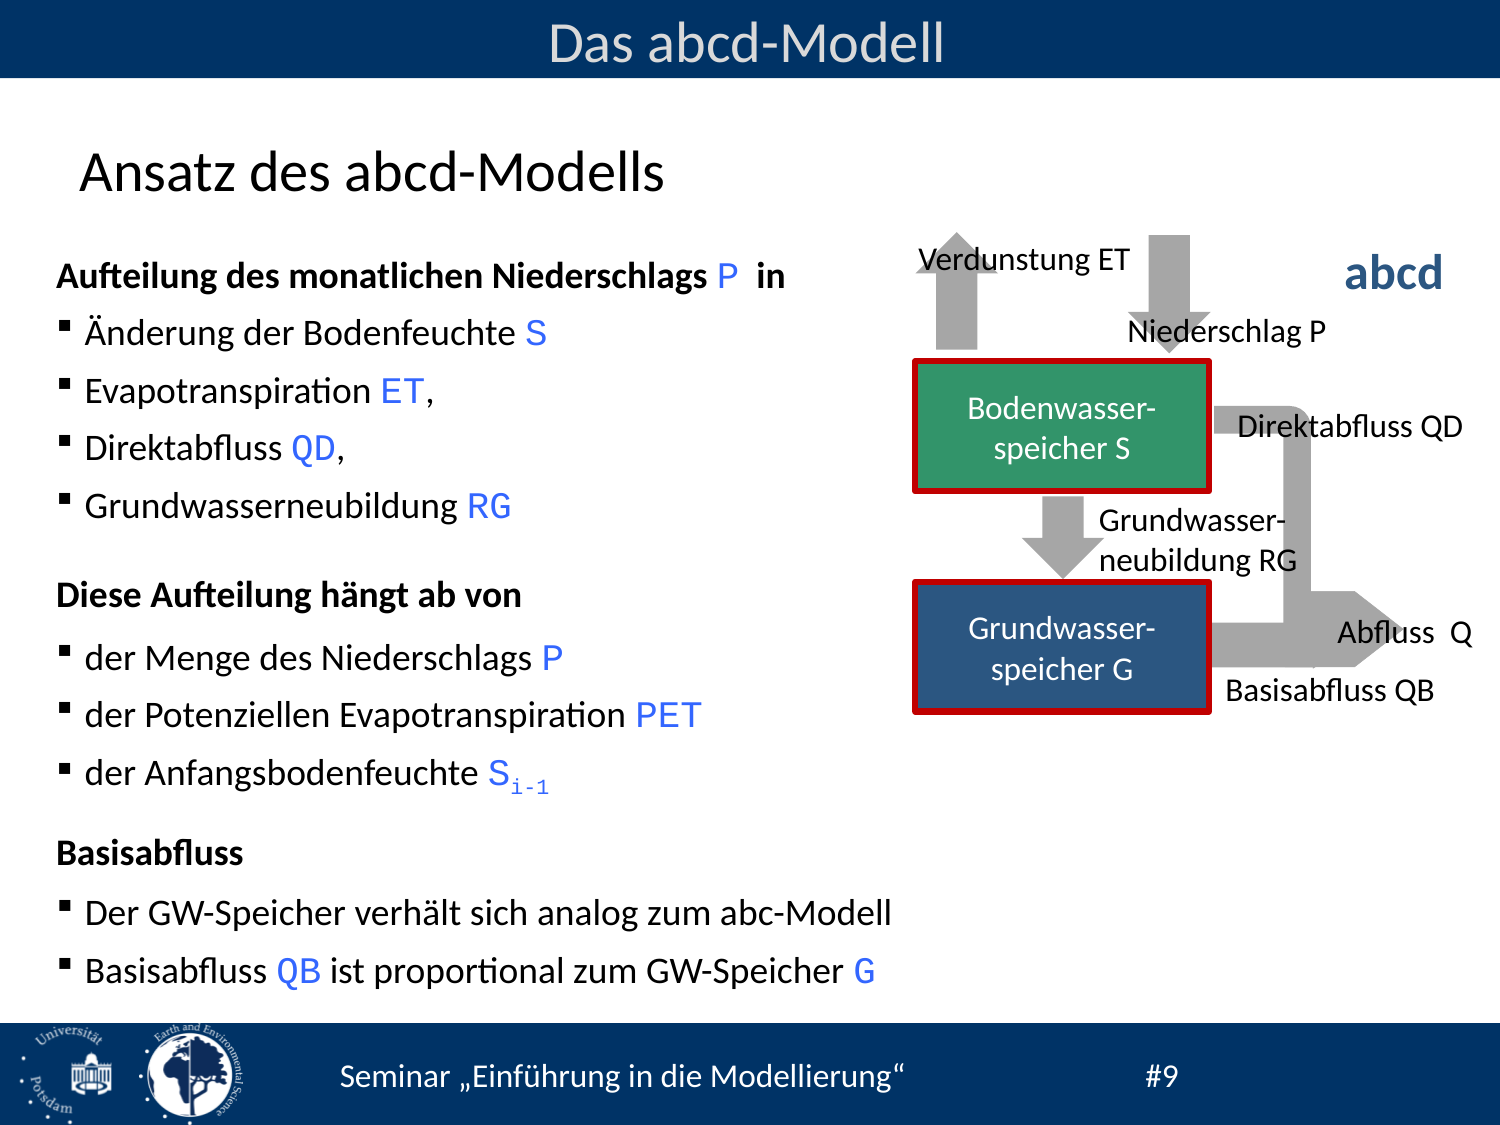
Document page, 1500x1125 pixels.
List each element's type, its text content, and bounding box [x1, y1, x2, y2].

text_box [1283, 452, 1311, 490]
text_box Das abcd-Modell [0, 0, 1495, 75]
text_box [1021, 496, 1083, 580]
text_box [1148, 235, 1190, 301]
text_box Niederschlag P [1073, 301, 1381, 357]
text_box Basisabfluss [41, 820, 709, 880]
text_box Grundwasser- neubildung RG [1083, 490, 1439, 586]
text_box Bodenwasser- speicher S [915, 361, 1209, 492]
text_box Direktabfluss QD [1222, 397, 1483, 452]
text_box der Menge des Niederschlags P der Potenziellen Evapotranspiration PET der Anfangsbodenfeuchte Si-1 [41, 625, 845, 807]
text_box [936, 285, 978, 350]
text_box Ansatz des abcd-Modells [64, 125, 1412, 211]
text_box Verdunstung ET [903, 230, 1258, 285]
text_box [1214, 405, 1222, 434]
text_box [1210, 586, 1370, 660]
text_box Der GW-Speicher verhält sich analog zum abc-Modell Basisabfluss QB ist proportional zum GW-Speicher G [41, 880, 928, 999]
text_box abcd [1198, 231, 1459, 307]
text_box Diese Aufteilung hängt ab von [41, 562, 709, 623]
picture [139, 1023, 243, 1125]
text_box Aufteilung des monatlichen Niederschlags P in [41, 243, 845, 304]
text_box Grundwasser- speicher G [915, 581, 1210, 712]
text_box Basisabfluss QB [1210, 660, 1459, 716]
text_box Änderung der Bodenfeuchte S Evapotranspiration ET, Direktabfluss QD, Grundwasserneubildung RG [41, 304, 845, 534]
text_box Abfluss Q [1322, 603, 1500, 659]
